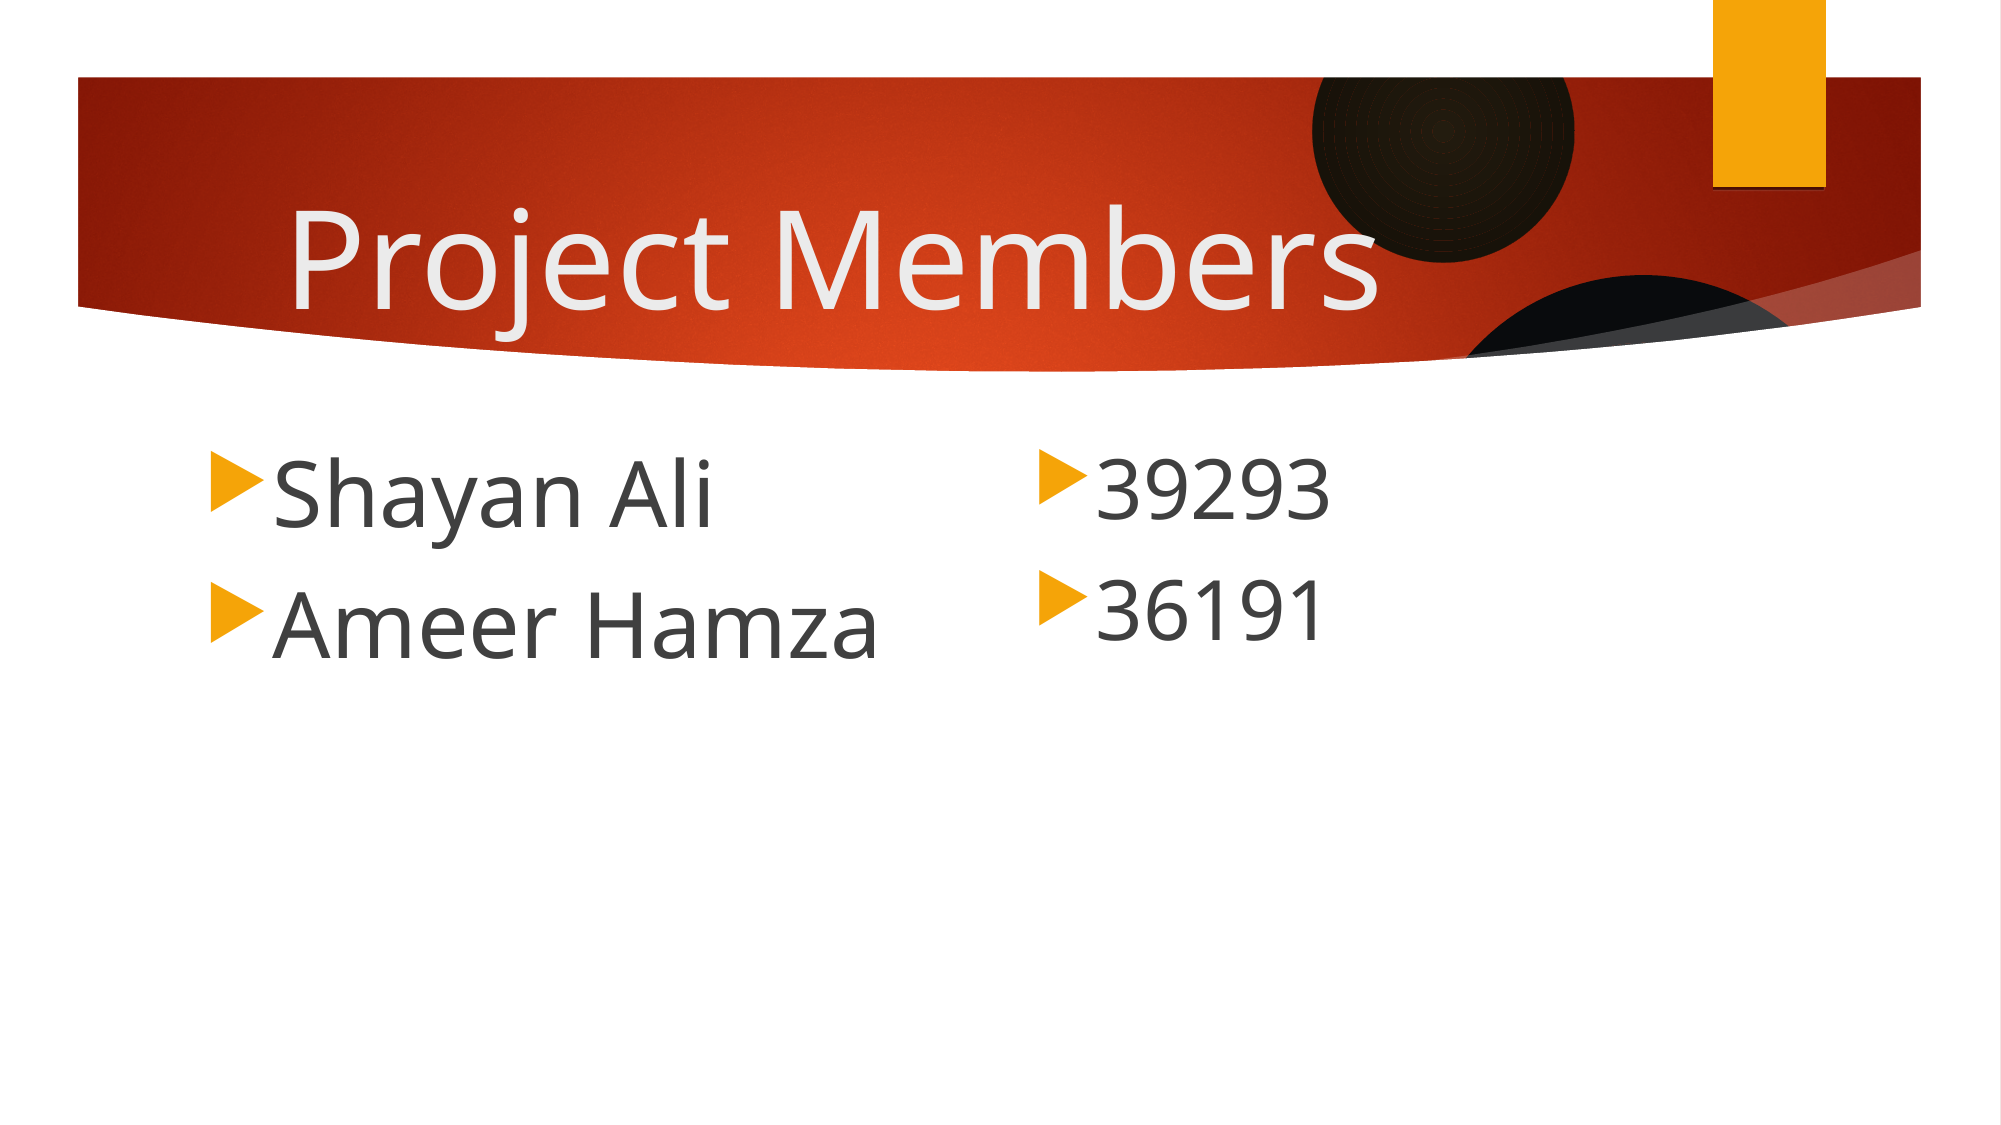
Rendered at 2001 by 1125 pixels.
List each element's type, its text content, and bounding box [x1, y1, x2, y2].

list Shayan Ali Ameer Hamza [189, 428, 1018, 895]
title Project Members [268, 164, 1845, 297]
list 39293 36191 [1018, 428, 1811, 895]
